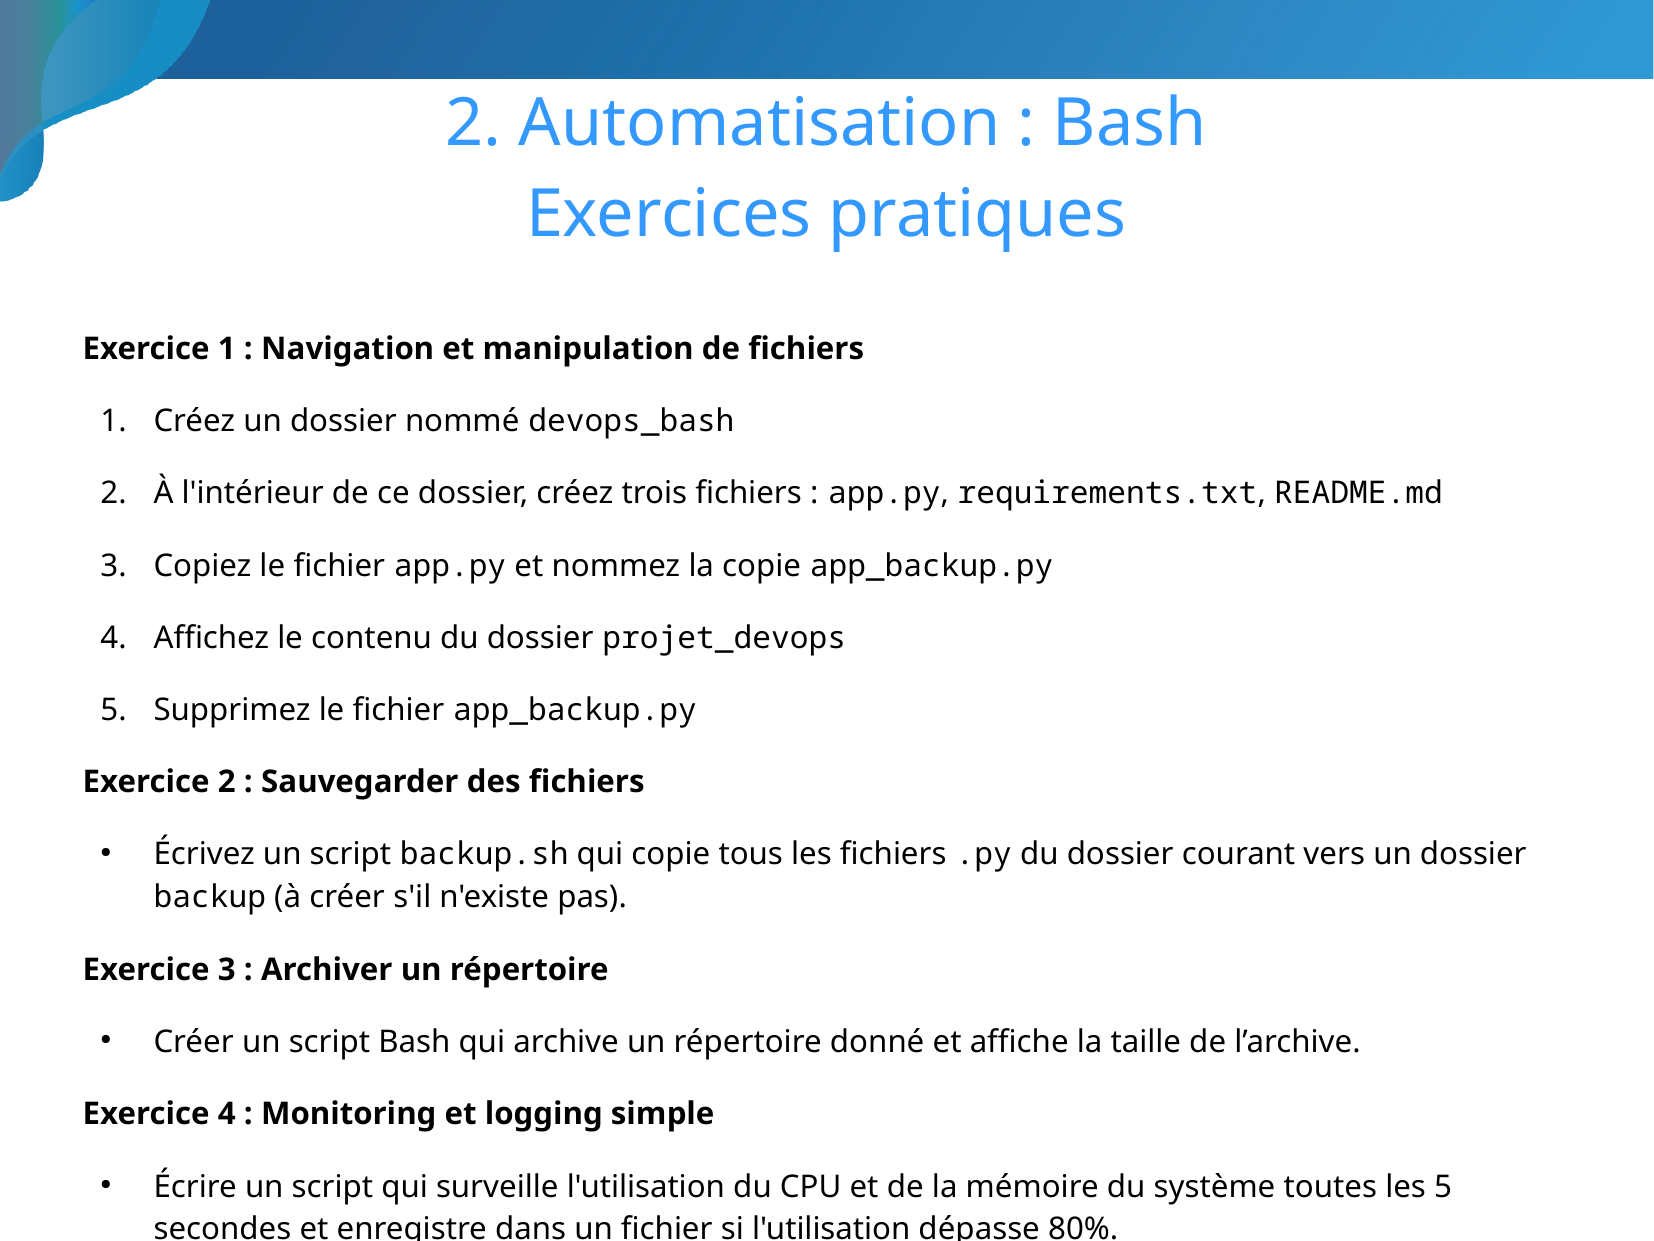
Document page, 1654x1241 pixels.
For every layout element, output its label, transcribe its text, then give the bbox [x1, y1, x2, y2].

picture [0, 0, 1654, 1241]
picture [960, 1224, 970, 1237]
list Exercice 1 : Navigation et manipulation de fichiers Créez un dossier nommé devops_bash À l'intérieur de ce dossier, créez trois fichiers : app.py, requirements.txt, README.md Copiez le fichier app.py et nommez la copie app_backup.py Affichez le contenu du dossier projet_devops Supprimez le fichier app_backup.py Exercice 2 : Sauvegarder des fichiers Écrivez un script backup.sh qui copie tous les fichiers .py du dossier courant vers un dossier backup (à créer s'il n'existe pas). Exercice 3 : Archiver un répertoire Créer un script Bash qui archive un répertoire donné et affiche la taille de l’archive. Exercice 4 : Monitoring et logging simple Écrire un script qui surveille l'utilisation du CPU et de la mémoire du système toutes les 5 secondes et enregistre dans un fichier si l'utilisation dépasse 80%. [82, 325, 1571, 1168]
title 2. Automatisation : Bash Exercices pratiques [82, 68, 1571, 261]
picture [408, 1224, 417, 1237]
